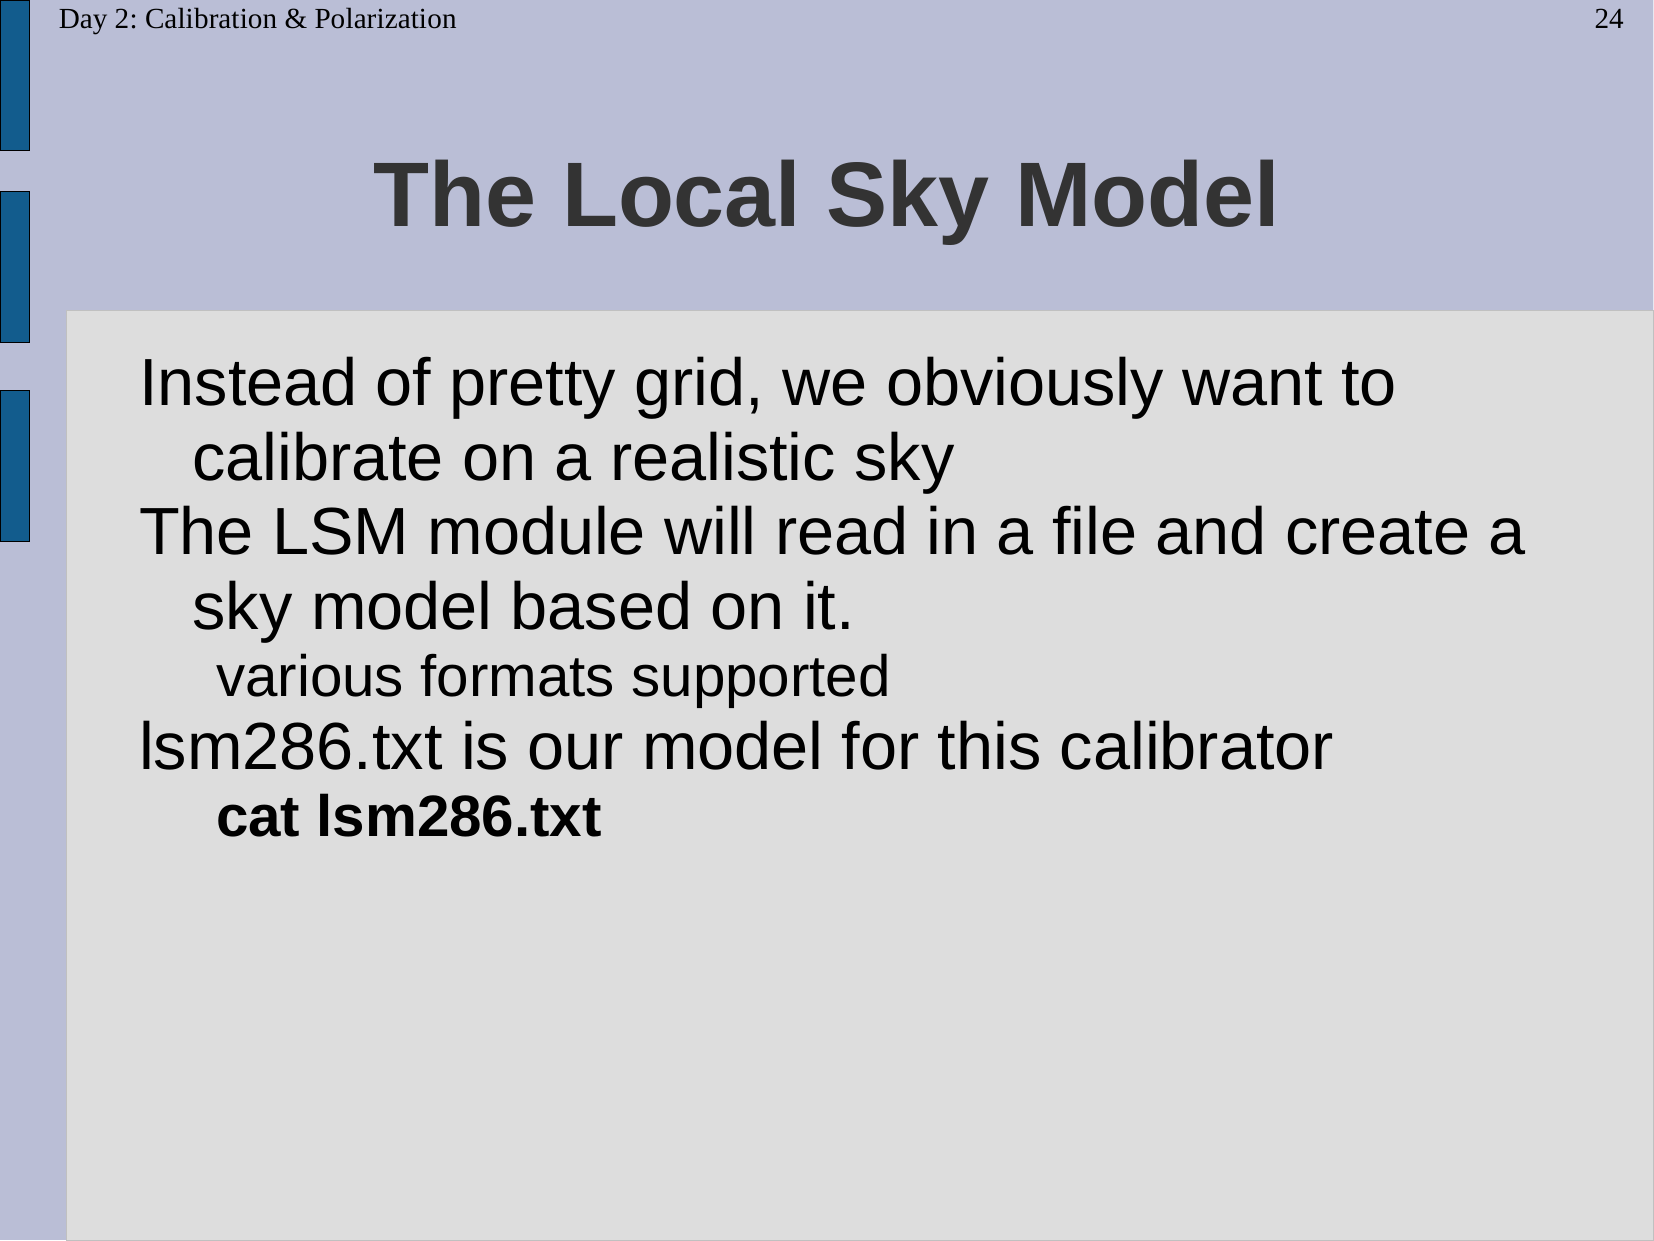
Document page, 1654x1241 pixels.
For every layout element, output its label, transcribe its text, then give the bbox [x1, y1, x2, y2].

title The Local Sky Model [121, 98, 1534, 291]
list Instead of pretty grid, we obviously want to calibrate on a realistic sky The LSM module will read in a file and create a sky model based on it. various formats supported lsm286.txt is our model for this calibrator cat lsm286.txt [121, 344, 1534, 1112]
